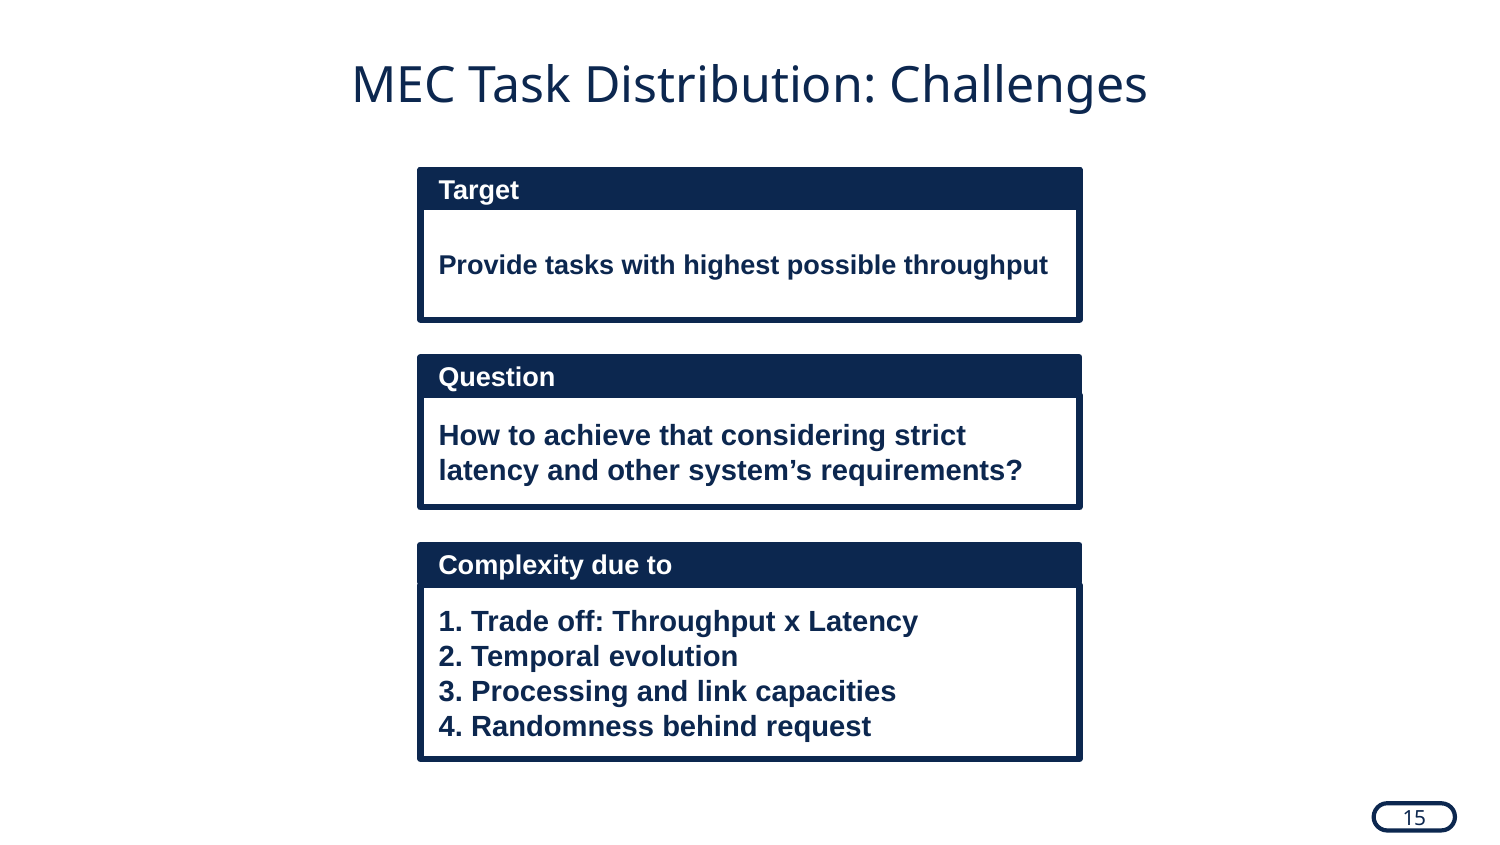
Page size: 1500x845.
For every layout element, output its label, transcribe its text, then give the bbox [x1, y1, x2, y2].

text_box How to achieve that considering strict latency and other system’s requirements? [420, 395, 1080, 508]
text_box 1. Trade off: Throughput x Latency 2. Temporal evolution 3. Processing and link capacities 4. Randomness behind request [420, 584, 1080, 760]
text_box Complexity due to [420, 544, 1080, 583]
text_box 15 [1373, 803, 1456, 831]
text_box Target [420, 169, 1080, 208]
text_box Provide tasks with highest possible throughput [420, 208, 1080, 320]
text_box MEC Task Distribution: Challenges [37, 37, 1463, 193]
text_box Question [420, 357, 1080, 395]
